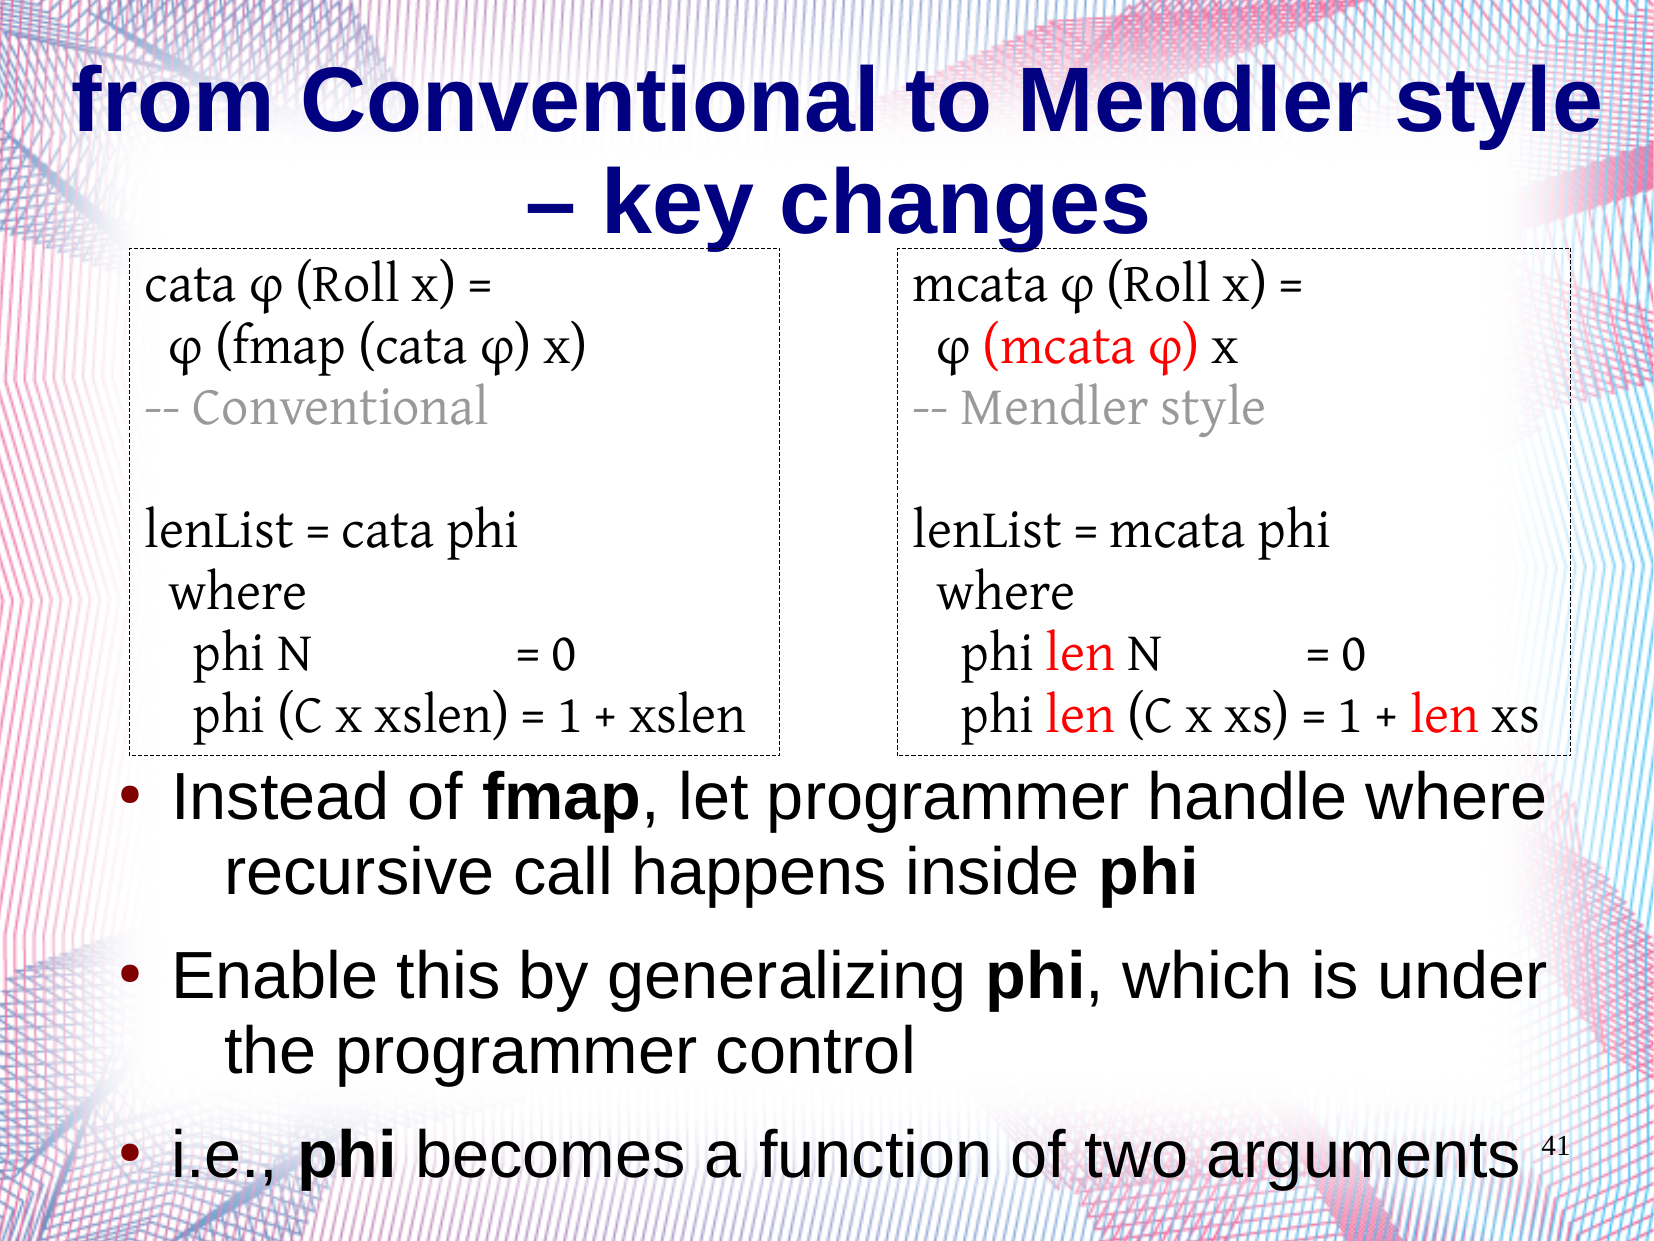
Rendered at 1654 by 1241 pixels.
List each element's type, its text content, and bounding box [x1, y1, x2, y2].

picture [0, 0, 1654, 1241]
text_box mcata φ (Roll x) = φ (mcata φ) x -- Mendler style lenList = mcata phi where phi len N = 0 phi len (C x xs) = 1 + len xs [897, 248, 1571, 756]
text_box cata φ (Roll x) = φ (fmap (cata φ) x) -- Conventional lenList = cata phi where phi N = 0 phi (C x xslen) = 1 + xslen [129, 248, 780, 756]
title from Conventional to Mendler style – key changes [70, 47, 1607, 255]
list Instead of fmap, let programmer handle where recursive call happens inside phi Enable this by generalizing phi, which is under the programmer control i.e., phi becomes a function of two arguments [82, 759, 1571, 1192]
